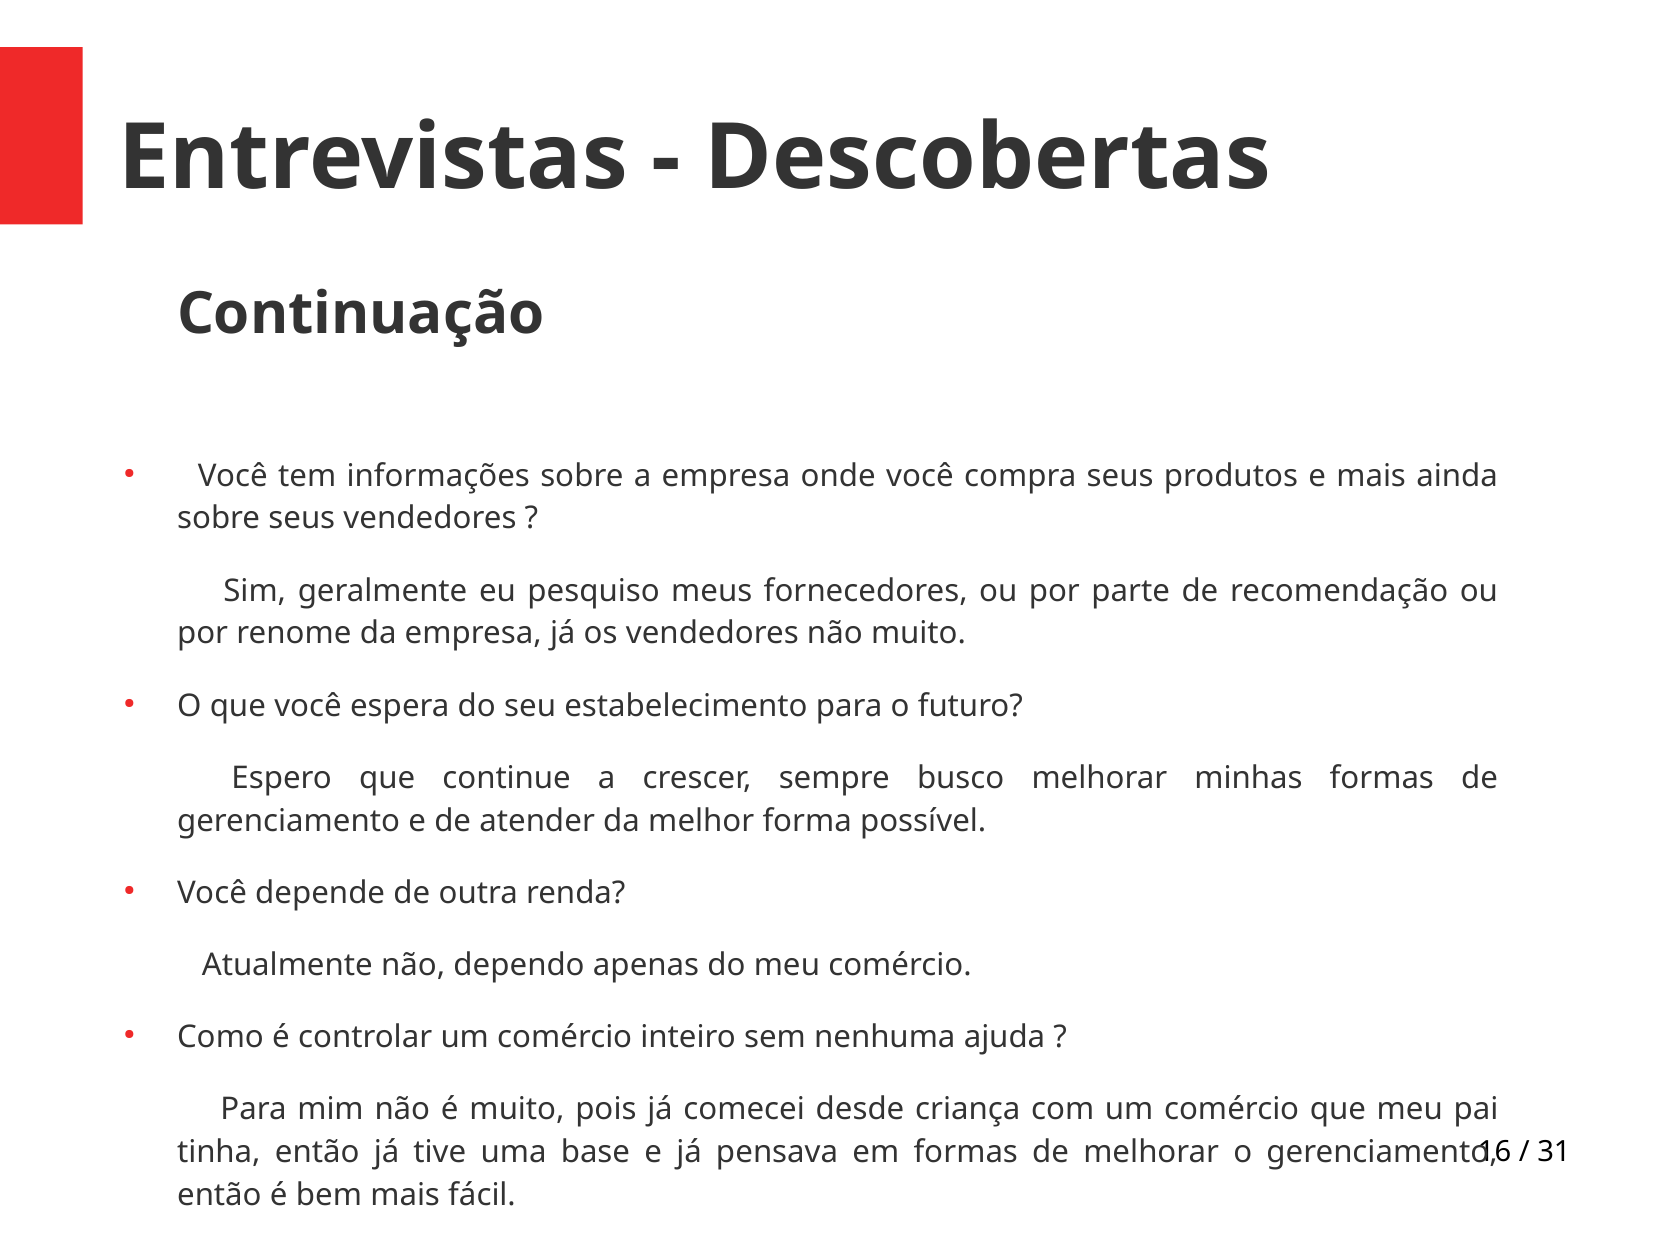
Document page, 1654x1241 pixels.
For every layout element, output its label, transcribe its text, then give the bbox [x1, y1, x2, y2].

list Continuação Você tem informações sobre a empresa onde você compra seus produtos e mais ainda sobre seus vendedores ? Sim, geralmente eu pesquiso meus fornecedores, ou por parte de recomendação ou por renome da empresa, já os vendedores não muito. O que você espera do seu estabelecimento para o futuro? Espero que continue a crescer, sempre busco melhorar minhas formas de gerenciamento e de atender da melhor forma possível. Você depende de outra renda? Atualmente não, dependo apenas do meu comércio. Como é controlar um comércio inteiro sem nenhuma ajuda ? Para mim não é muito, pois já comecei desde criança com um comércio que meu pai tinha, então já tive uma base e já pensava em formas de melhorar o gerenciamento, então é bem mais fácil. [106, 271, 1501, 1075]
title Entrevistas - Descobertas [118, 49, 1571, 257]
